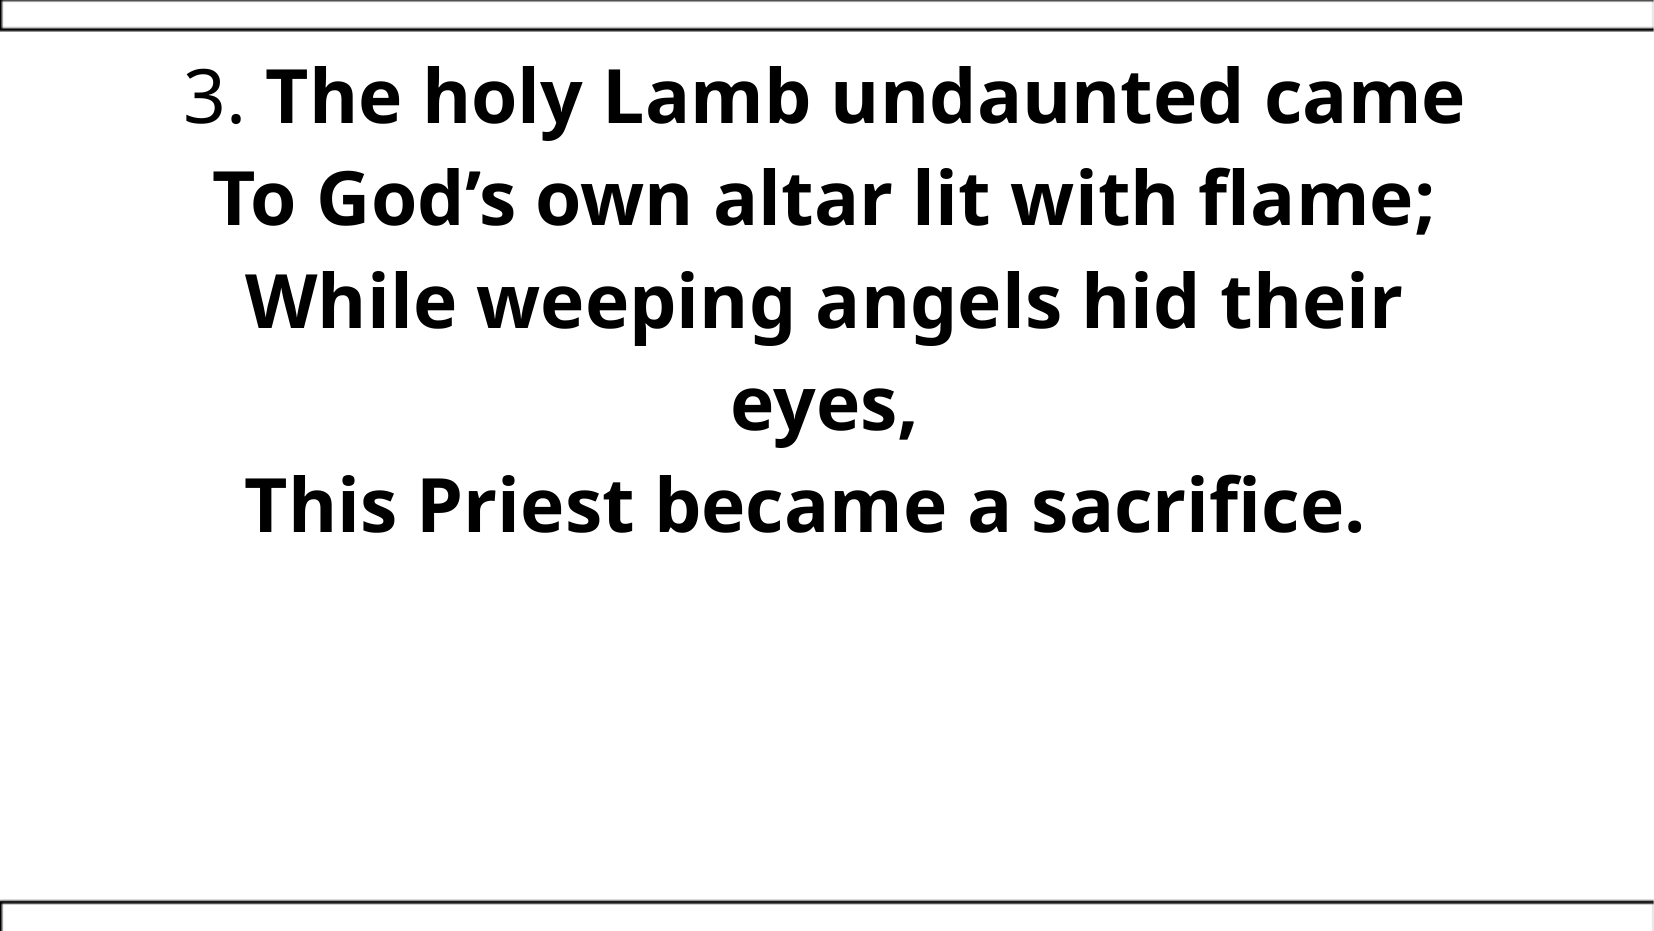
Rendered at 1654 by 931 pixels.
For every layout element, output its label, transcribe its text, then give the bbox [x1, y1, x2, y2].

text_box 3. The holy Lamb undaunted came To God’s own altar lit with flame; While weeping angels hid their eyes, This Priest became a sacrifice. [165, 35, 1486, 451]
picture [0, 0, 1654, 931]
